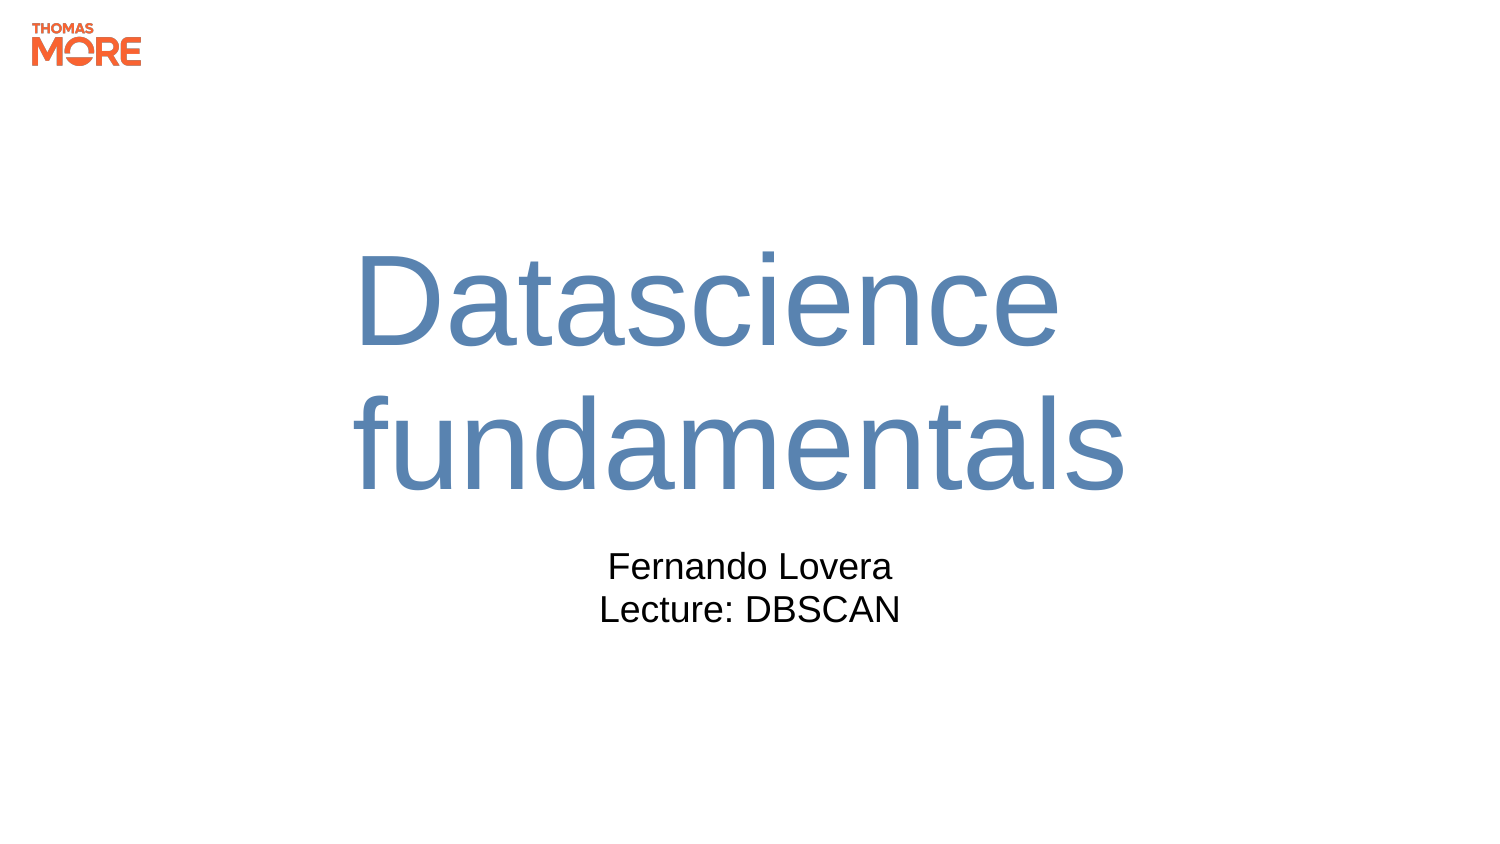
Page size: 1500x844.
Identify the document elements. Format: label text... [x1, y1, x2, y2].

text_box Fernando Lovera Lecture: DBSCAN [450, 538, 1051, 638]
text_box Datascience fundamentals [337, 221, 1163, 526]
picture [22, 13, 151, 76]
